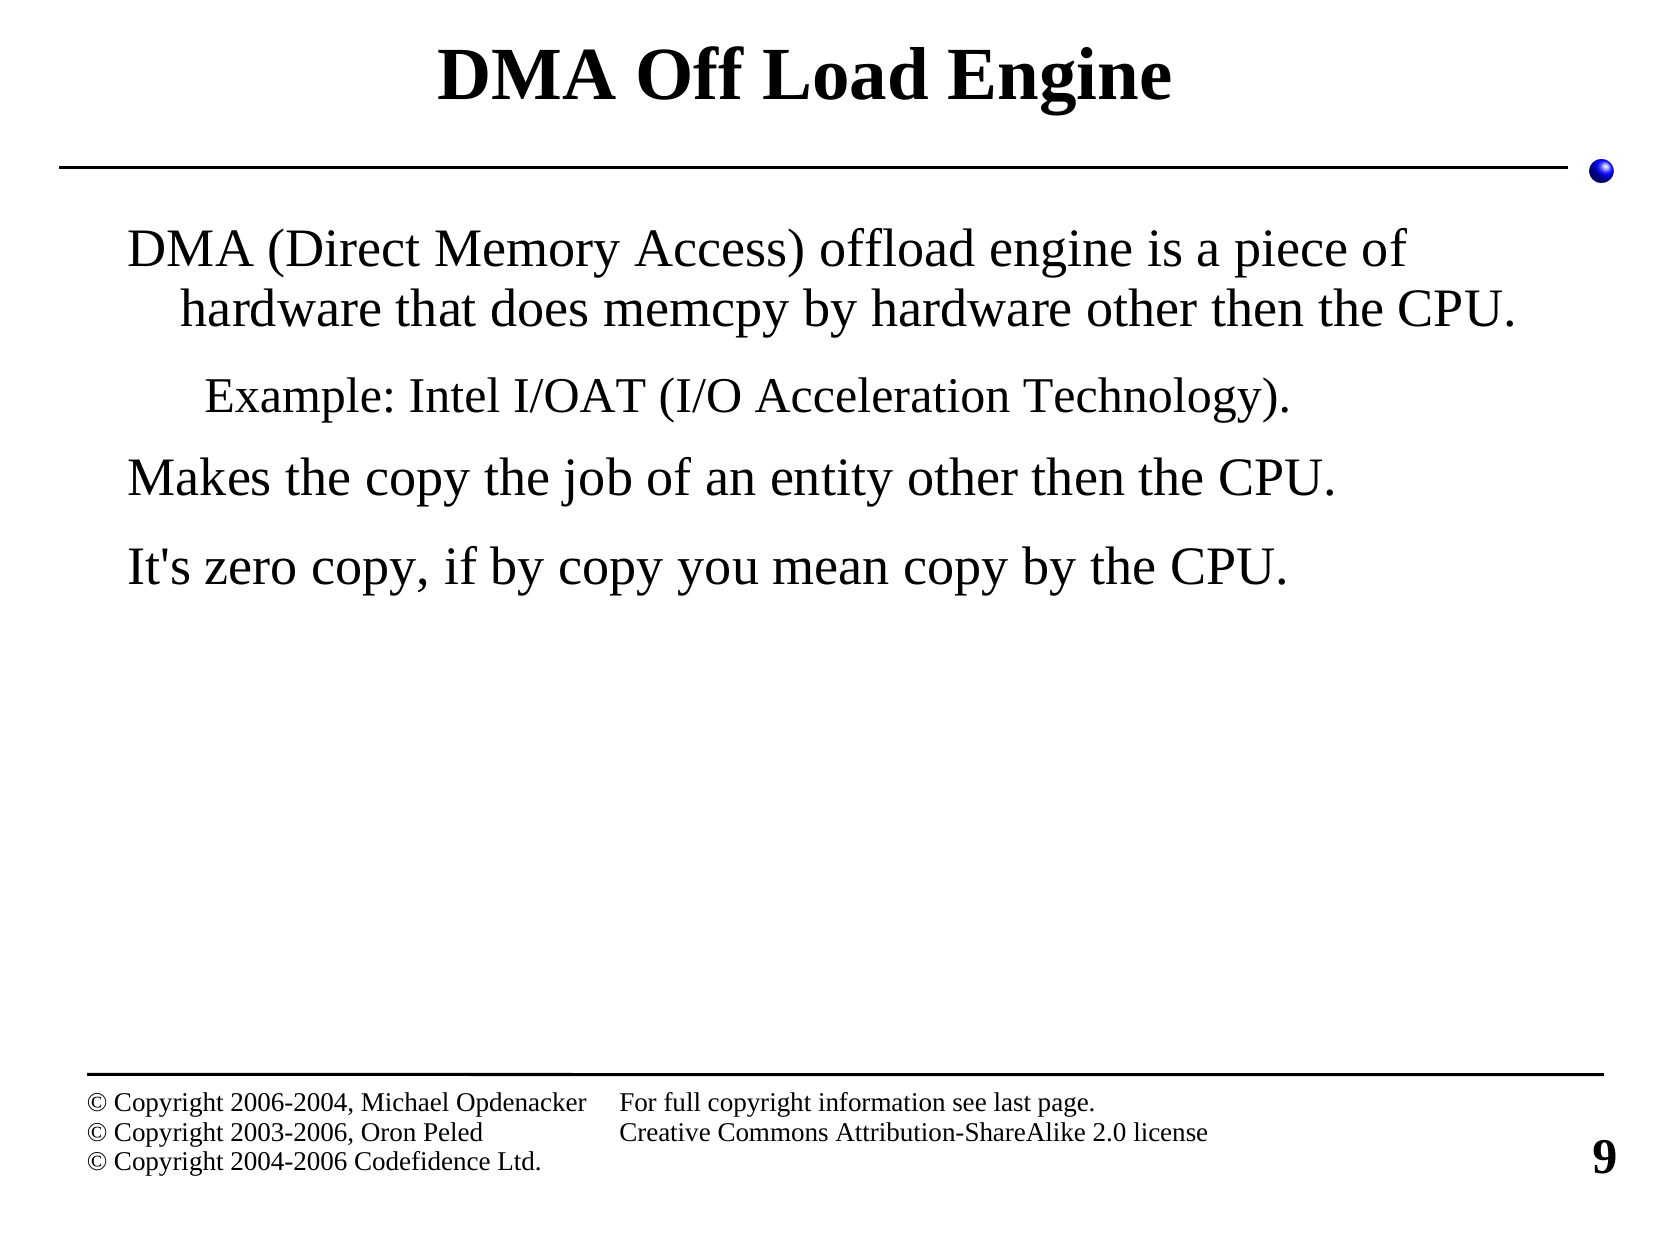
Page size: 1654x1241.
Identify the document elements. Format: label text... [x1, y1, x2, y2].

list DMA (Direct Memory Access) offload engine is a piece of hardware that does memcpy by hardware other then the CPU. Example: Intel I/OAT (I/O Acceleration Technology). Makes the copy the job of an entity other then the CPU. It's zero copy, if by copy you mean copy by the CPU. [109, 218, 1522, 1069]
title DMA Off Load Engine [60, 18, 1551, 132]
